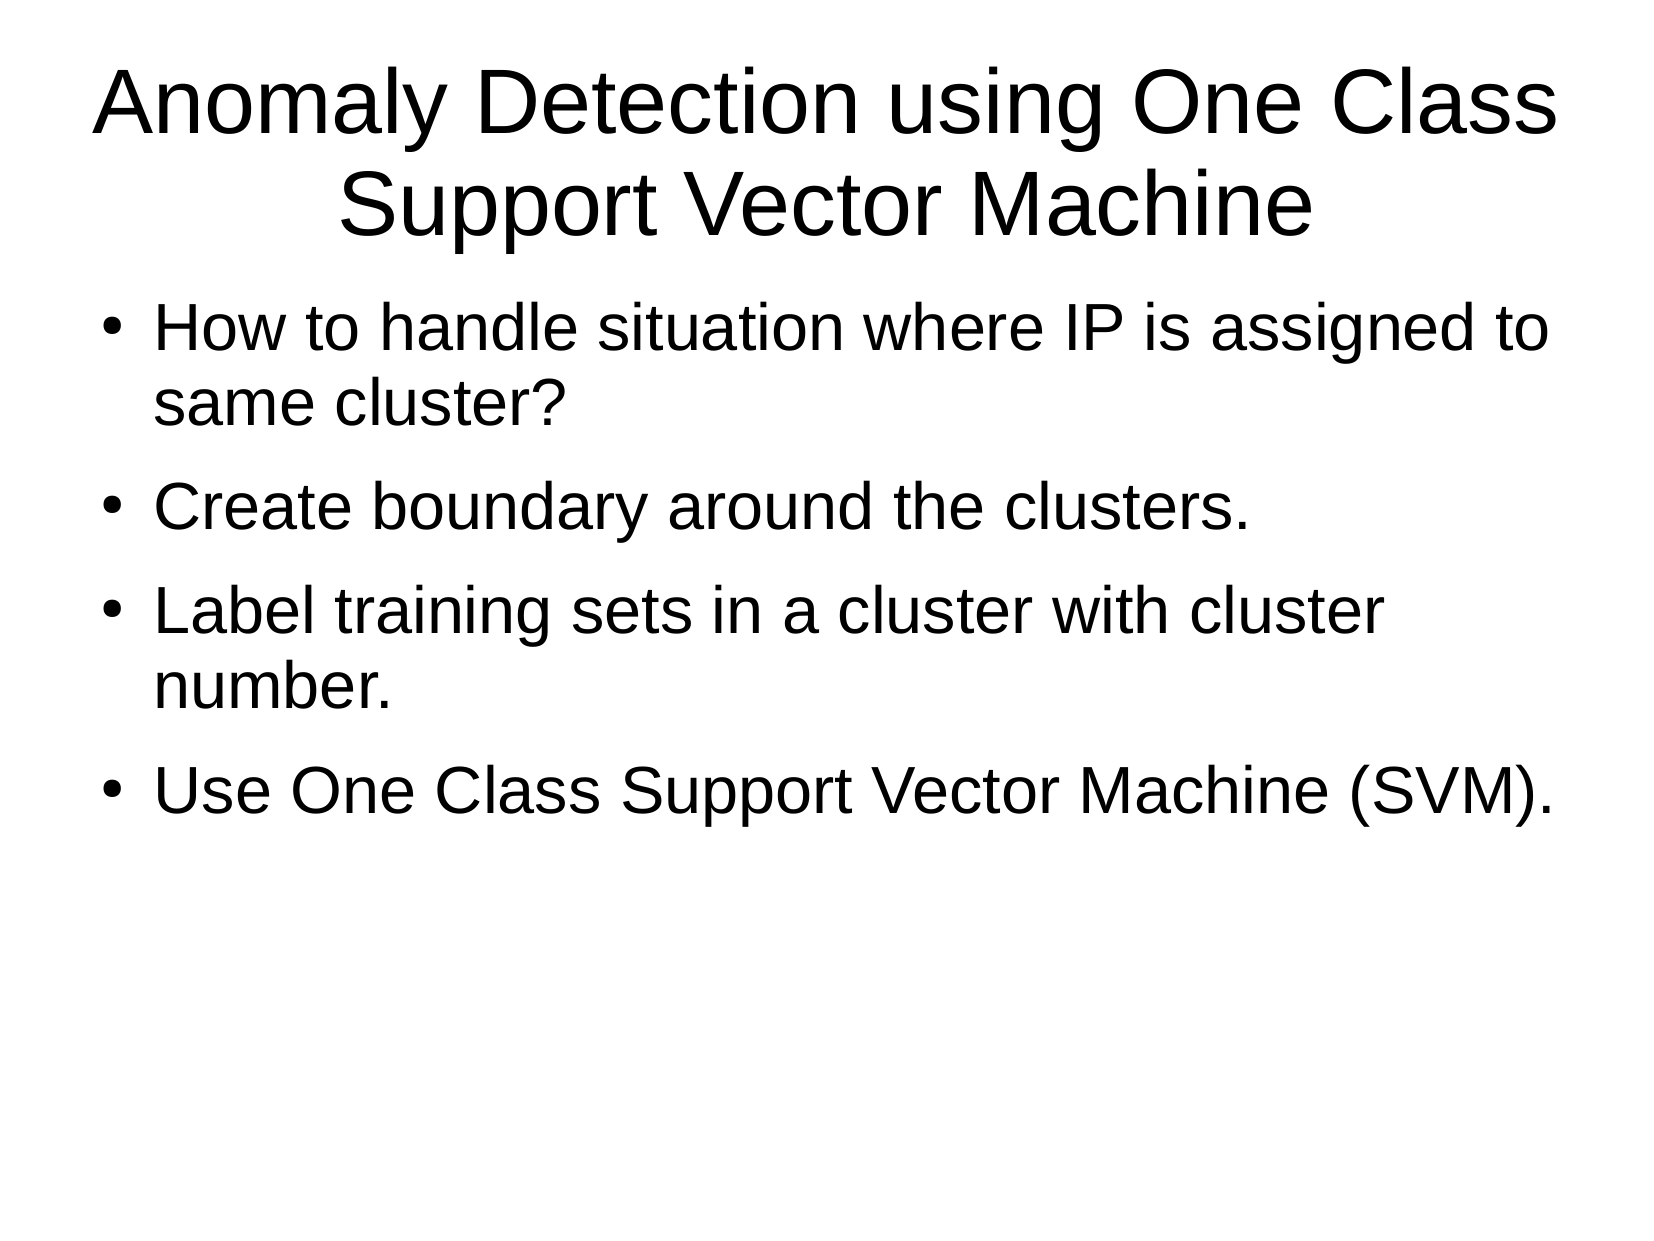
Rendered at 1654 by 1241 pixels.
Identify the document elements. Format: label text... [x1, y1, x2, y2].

title Anomaly Detection using One Class Support Vector Machine [82, 49, 1571, 257]
list How to handle situation where IP is assigned to same cluster? Create boundary around the clusters. Label training sets in a cluster with cluster number. Use One Class Support Vector Machine (SVM). [82, 290, 1571, 1010]
